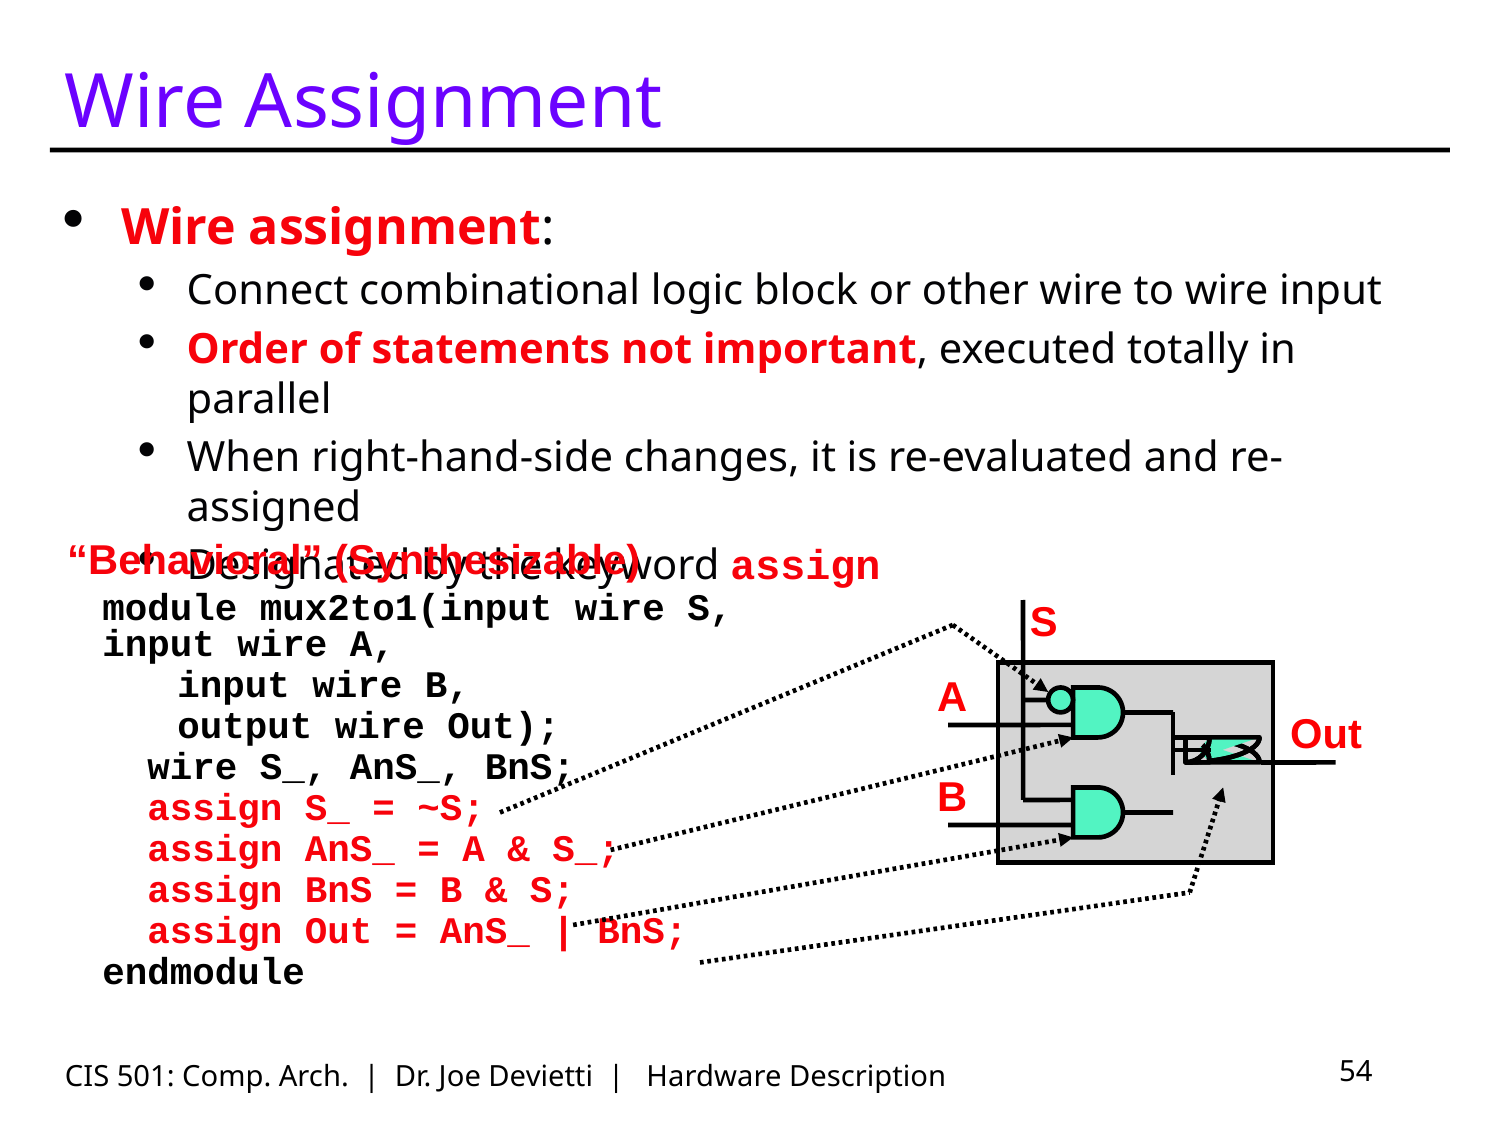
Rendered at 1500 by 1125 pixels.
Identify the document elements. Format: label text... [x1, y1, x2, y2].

text_box module mux2to1(input wire S, input wire A, input wire B, output wire Out); wire S_, AnS_, BnS; assign S_ = ~S; assign AnS_ = A & S_; assign BnS = B & S; assign Out = AnS_ | BnS; endmodule [12, 584, 843, 1000]
text_box <number> [1074, 1049, 1388, 1100]
text_box S [1015, 587, 1073, 653]
text_box [998, 662, 1273, 863]
text_box A [922, 662, 982, 728]
text_box “Behavioral” (Synthesizable) [52, 525, 656, 590]
text_box Wire assignment: Connect combinational logic block or other wire to wire input Order of statements not important, executed totally in parallel When right-hand-side changes, it is re-evaluated and re-assigned Designated by the keyword assign [49, 187, 1450, 438]
text_box [998, 662, 1020, 722]
text_box Out [1275, 699, 1377, 765]
text_box CIS 501: Comp. Arch. | Dr. Joe Devietti | Hardware Description [49, 1049, 988, 1100]
text_box Wire Assignment [49, 37, 1375, 150]
text_box B [922, 762, 982, 828]
